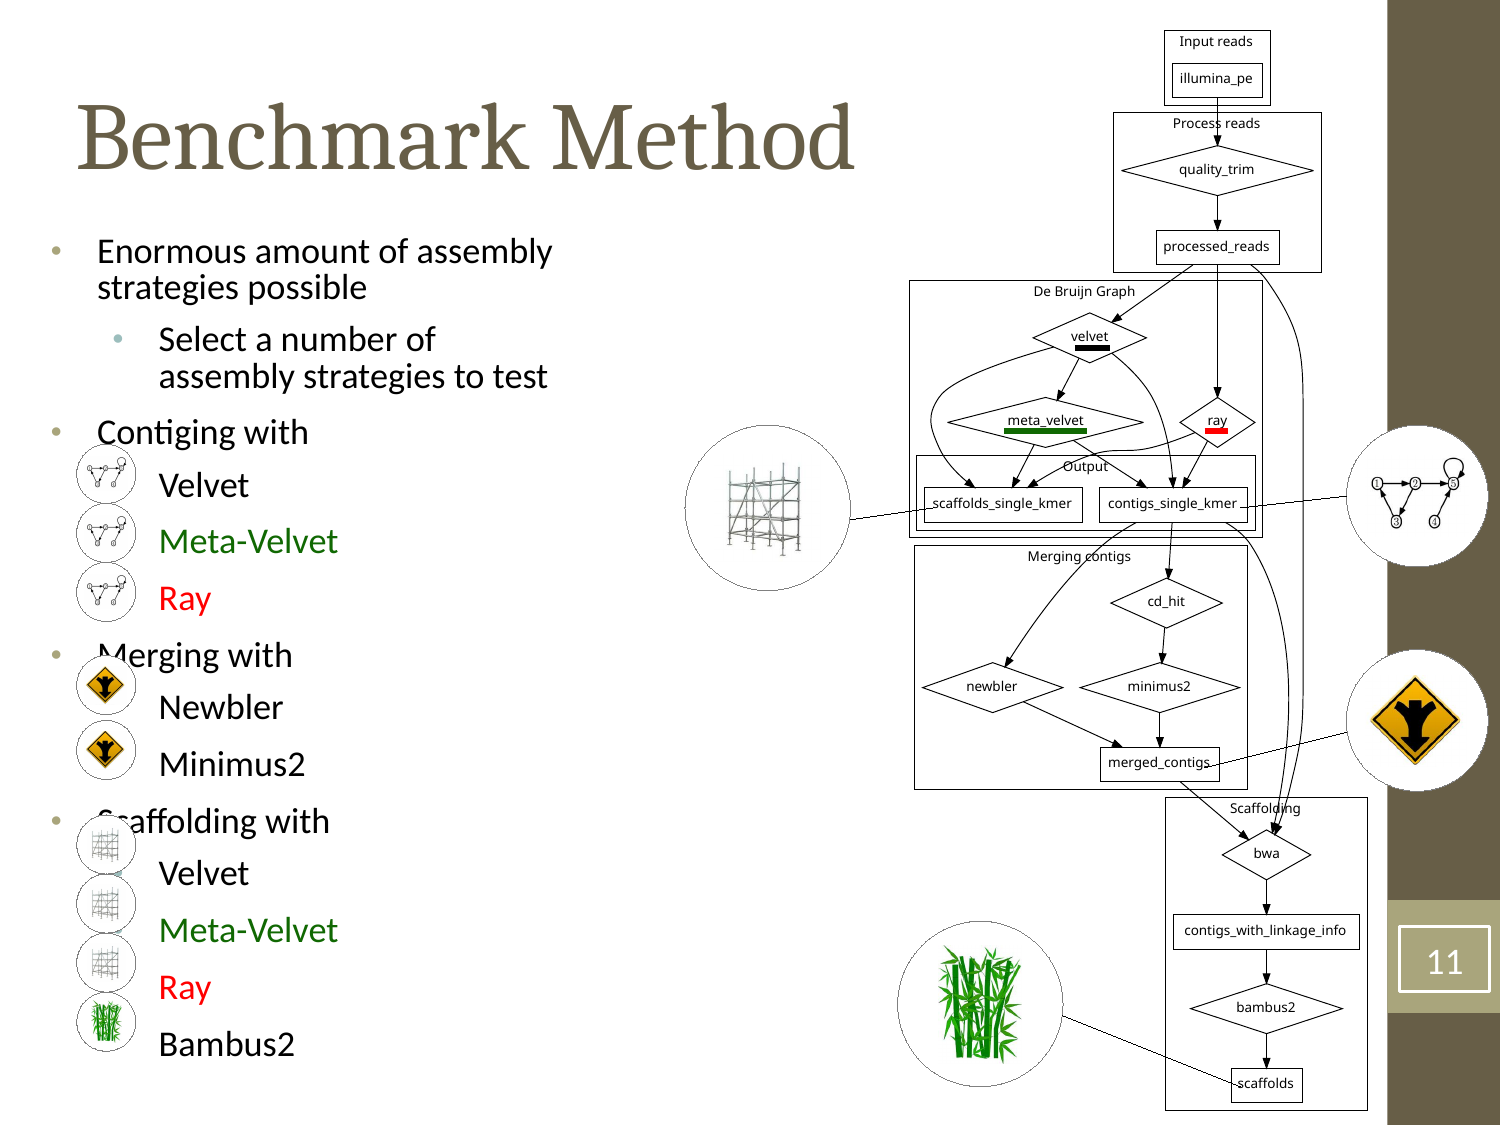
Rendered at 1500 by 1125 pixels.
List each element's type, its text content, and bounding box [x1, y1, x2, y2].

text_box [76, 814, 136, 1052]
picture [87, 825, 126, 864]
text_box [76, 444, 136, 622]
picture [714, 454, 821, 562]
text_box [684, 425, 851, 591]
text_box [1346, 649, 1489, 792]
picture [1365, 675, 1467, 767]
text_box [76, 655, 136, 715]
picture [84, 456, 128, 491]
picture [938, 945, 1022, 1064]
list Enormous amount of assembly strategies possible Select a number of assembly strategies to test Contiging with Velvet Meta-Velvet Ray Merging with Newbler Minimus2 Scaffolding with Velvet Meta-Velvet Ray Bambus2 [35, 236, 579, 1075]
picture [87, 943, 126, 982]
picture [84, 515, 128, 550]
text_box [897, 921, 1064, 1087]
picture [1365, 455, 1469, 537]
picture [84, 731, 127, 770]
picture [897, 18, 1379, 1123]
title Benchmark Method [75, 82, 1326, 195]
text_box [1346, 425, 1489, 567]
picture [84, 666, 127, 705]
text_box [76, 720, 136, 780]
picture [91, 1000, 122, 1043]
picture [84, 574, 128, 609]
picture [87, 884, 126, 923]
